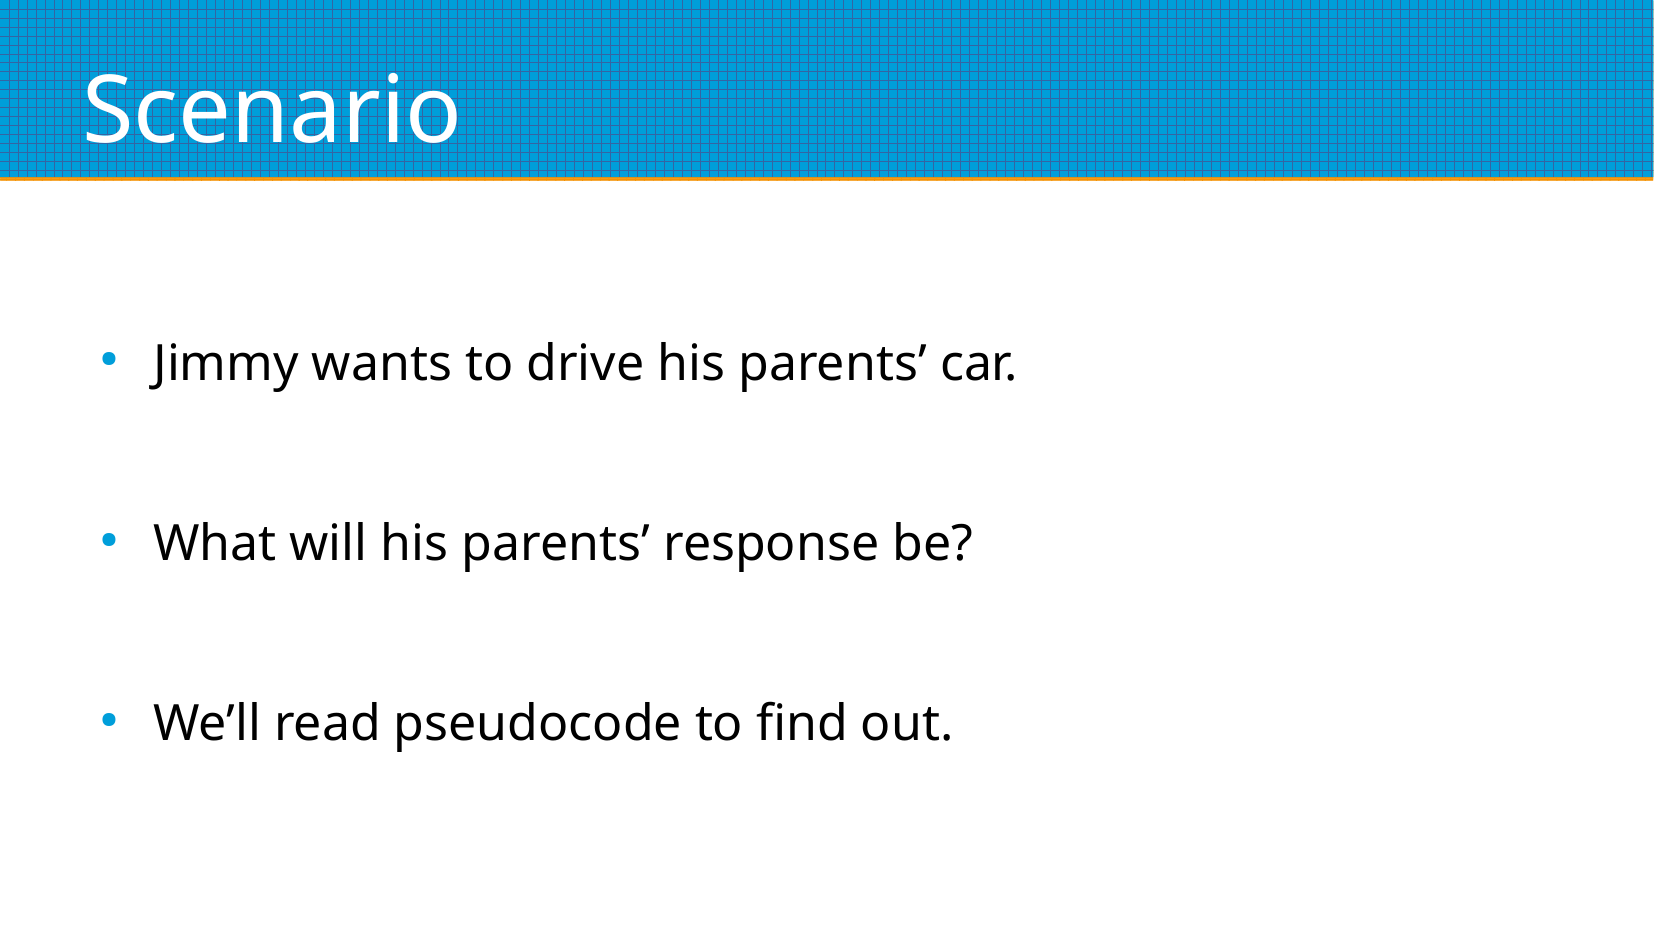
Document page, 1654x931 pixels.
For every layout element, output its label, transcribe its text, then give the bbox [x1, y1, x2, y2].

title Scenario [82, 14, 1571, 171]
list Jimmy wants to drive his parents’ car. What will his parents’ response be? We’ll read pseudocode to find out. [82, 236, 1563, 811]
